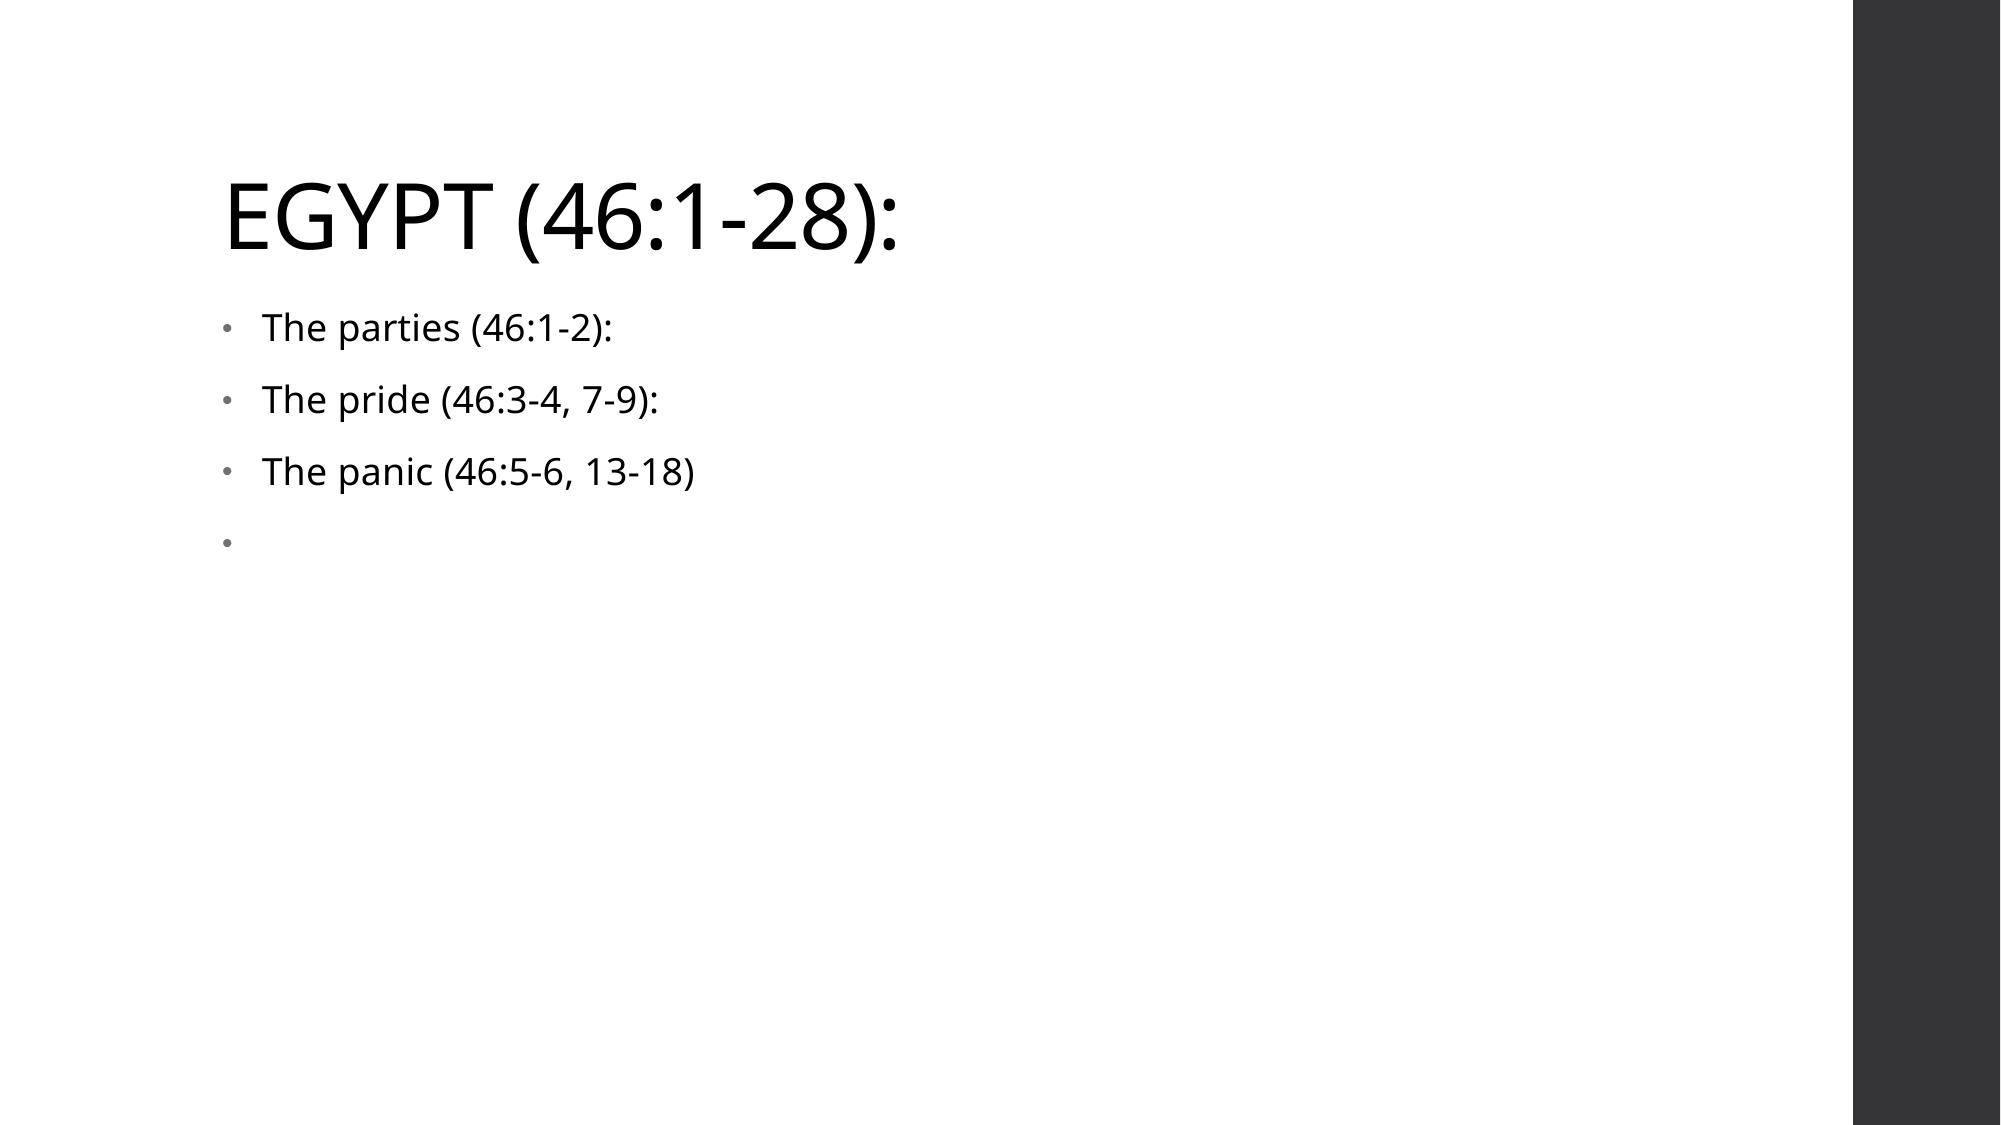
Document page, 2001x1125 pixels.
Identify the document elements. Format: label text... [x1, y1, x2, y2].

list The parties (46:1-2): The pride (46:3-4, 7-9): The panic (46:5-6, 13-18) [206, 299, 1617, 1014]
title EGYPT (46:1-28): [206, 60, 1797, 278]
